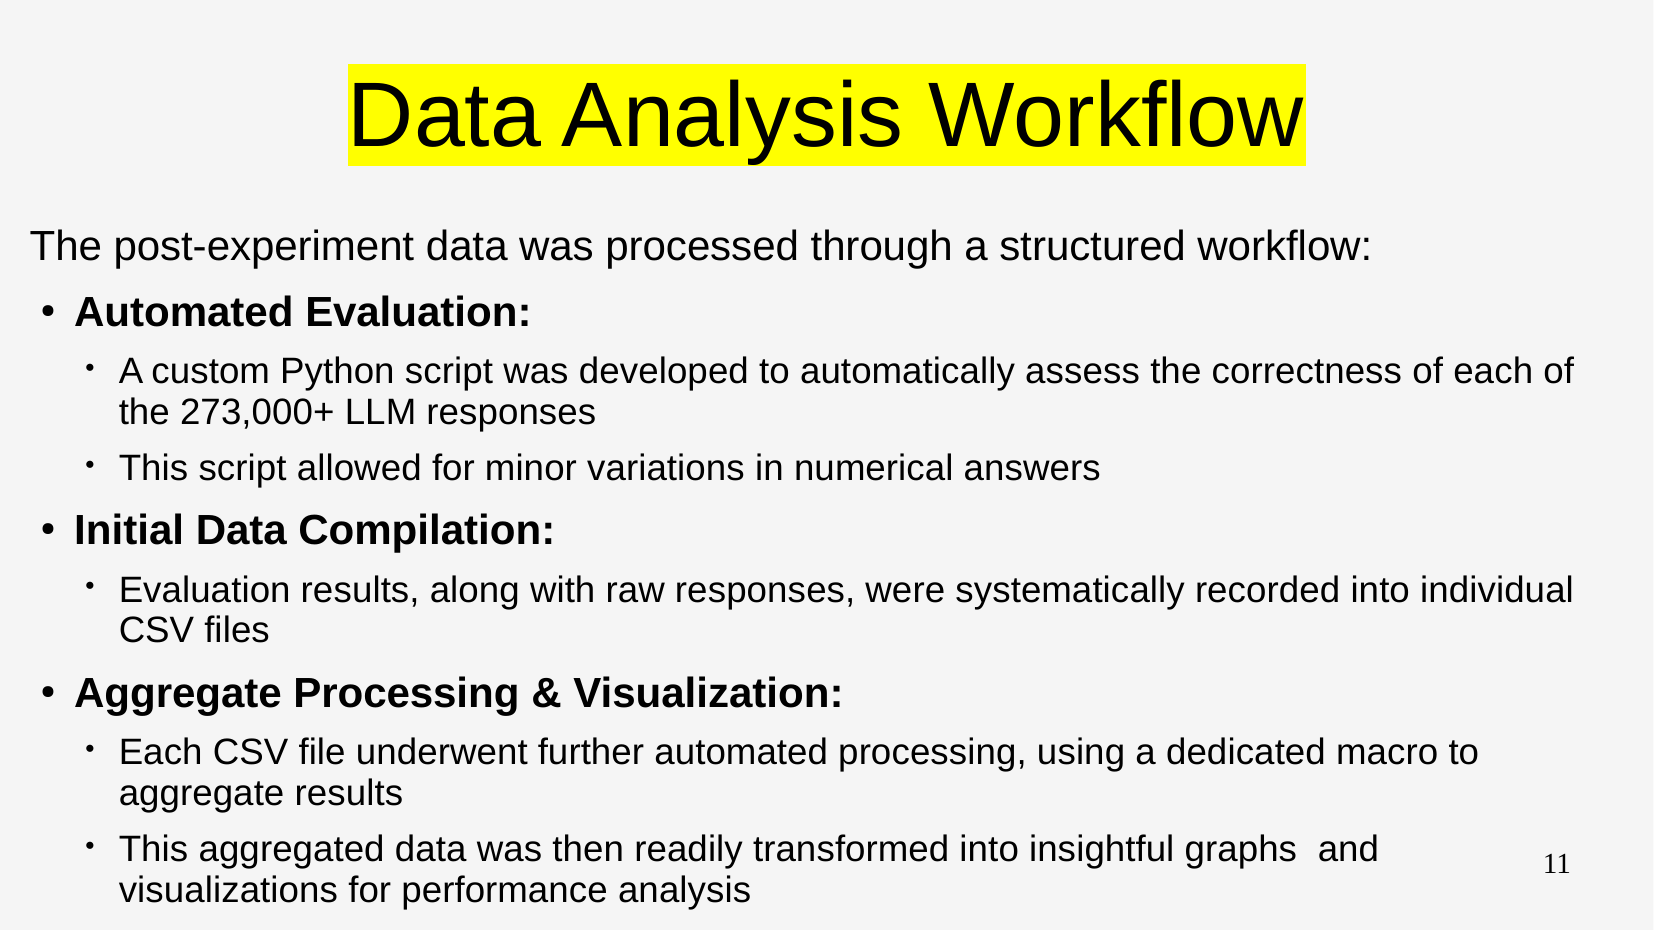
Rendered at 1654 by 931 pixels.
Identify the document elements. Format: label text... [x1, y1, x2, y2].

list The post-experiment data was processed through a structured workflow: Automated Evaluation: A custom Python script was developed to automatically assess the correctness of each of the 273,000+ LLM responses This script allowed for minor variations in numerical answers Initial Data Compilation: Evaluation results, along with raw responses, were systematically recorded into individual CSV files Aggregate Processing & Visualization: Each CSV file underwent further automated processing, using a dedicated macro to aggregate results This aggregated data was then readily transformed into insightful graphs and visualizations for performance analysis [29, 217, 1595, 916]
title Data Analysis Workflow [82, 37, 1571, 193]
